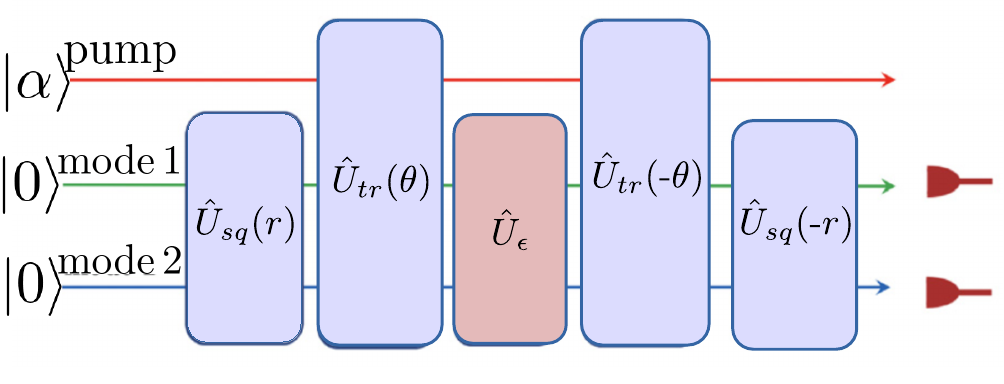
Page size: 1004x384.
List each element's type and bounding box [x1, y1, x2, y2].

text_box [187, 113, 302, 343]
text_box [453, 114, 567, 344]
text_box [581, 20, 710, 346]
text_box [732, 120, 857, 350]
picture [2, 0, 1004, 367]
text_box [318, 20, 443, 346]
